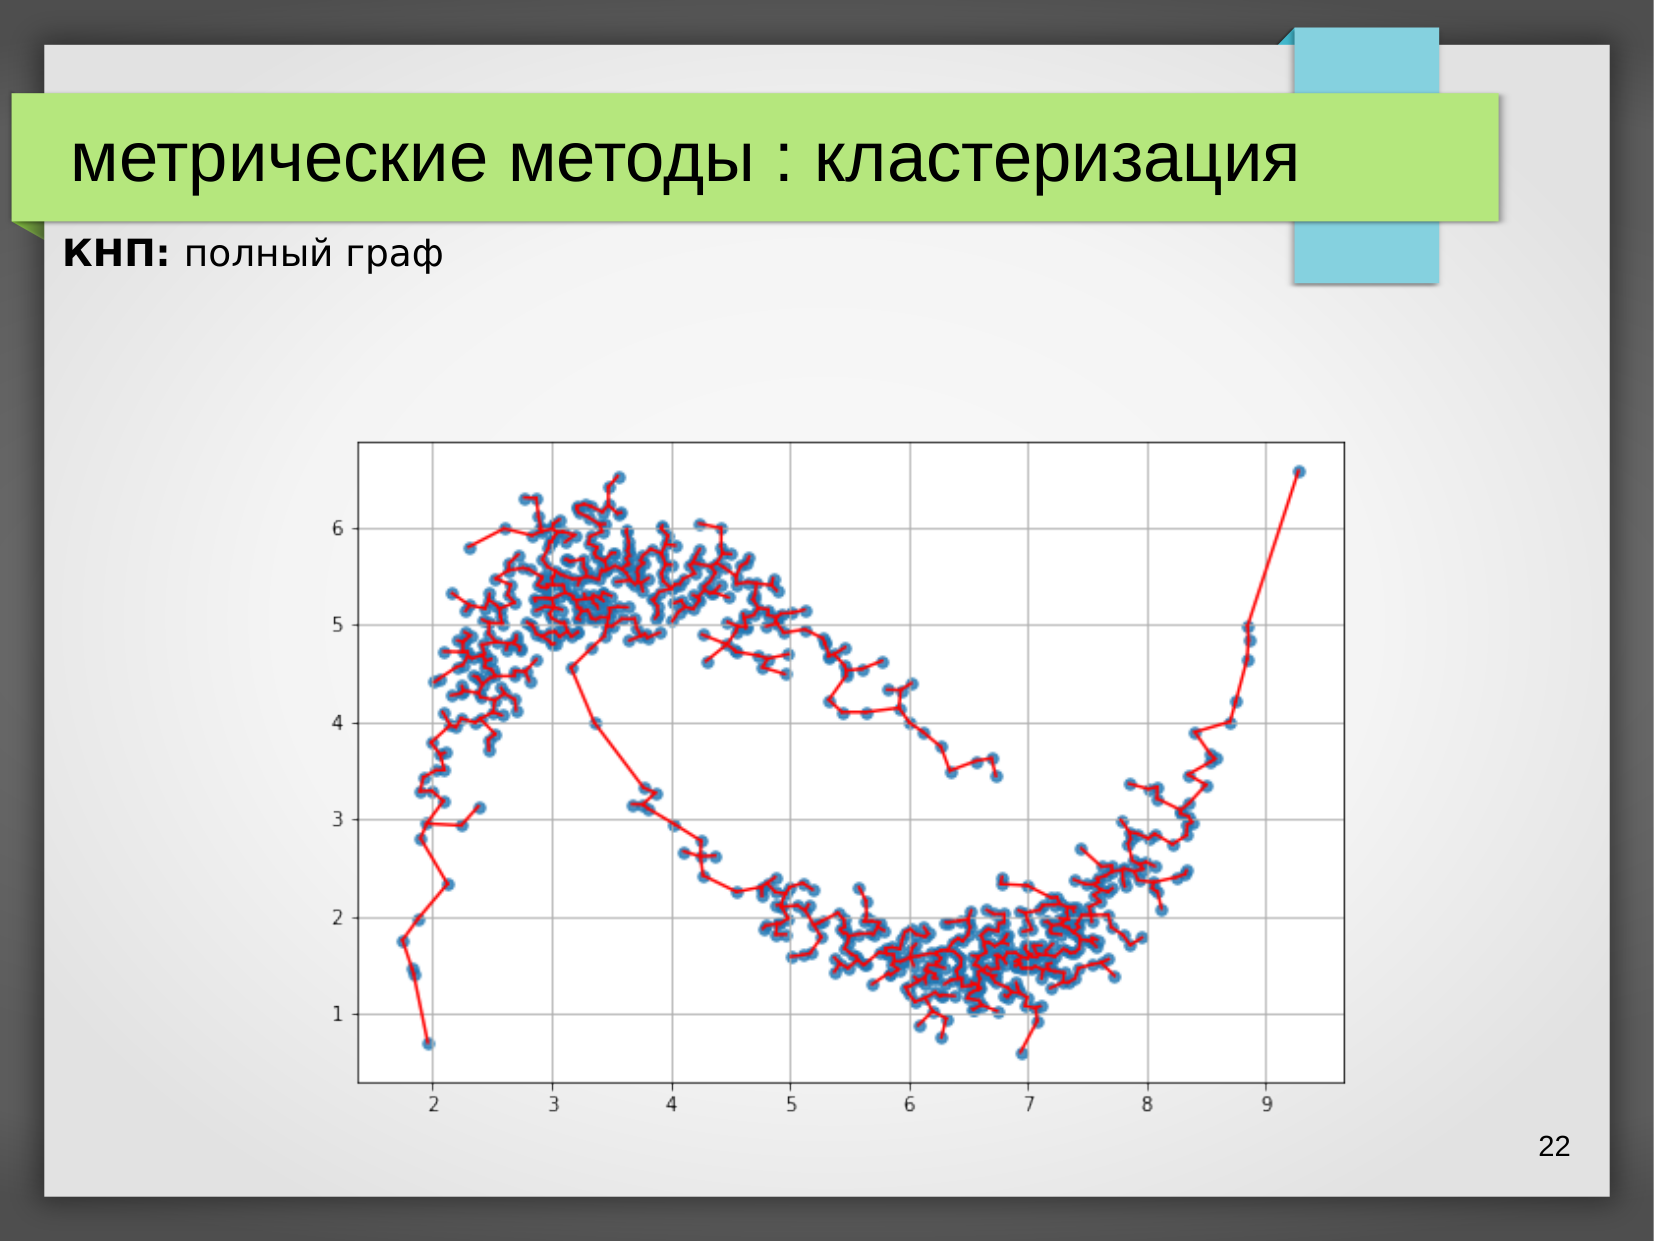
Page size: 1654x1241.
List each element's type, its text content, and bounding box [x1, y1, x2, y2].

title метрические методы : кластеризация [70, 117, 1382, 197]
picture [0, 0, 1654, 1241]
text_box КНП: полный граф [47, 224, 1217, 285]
